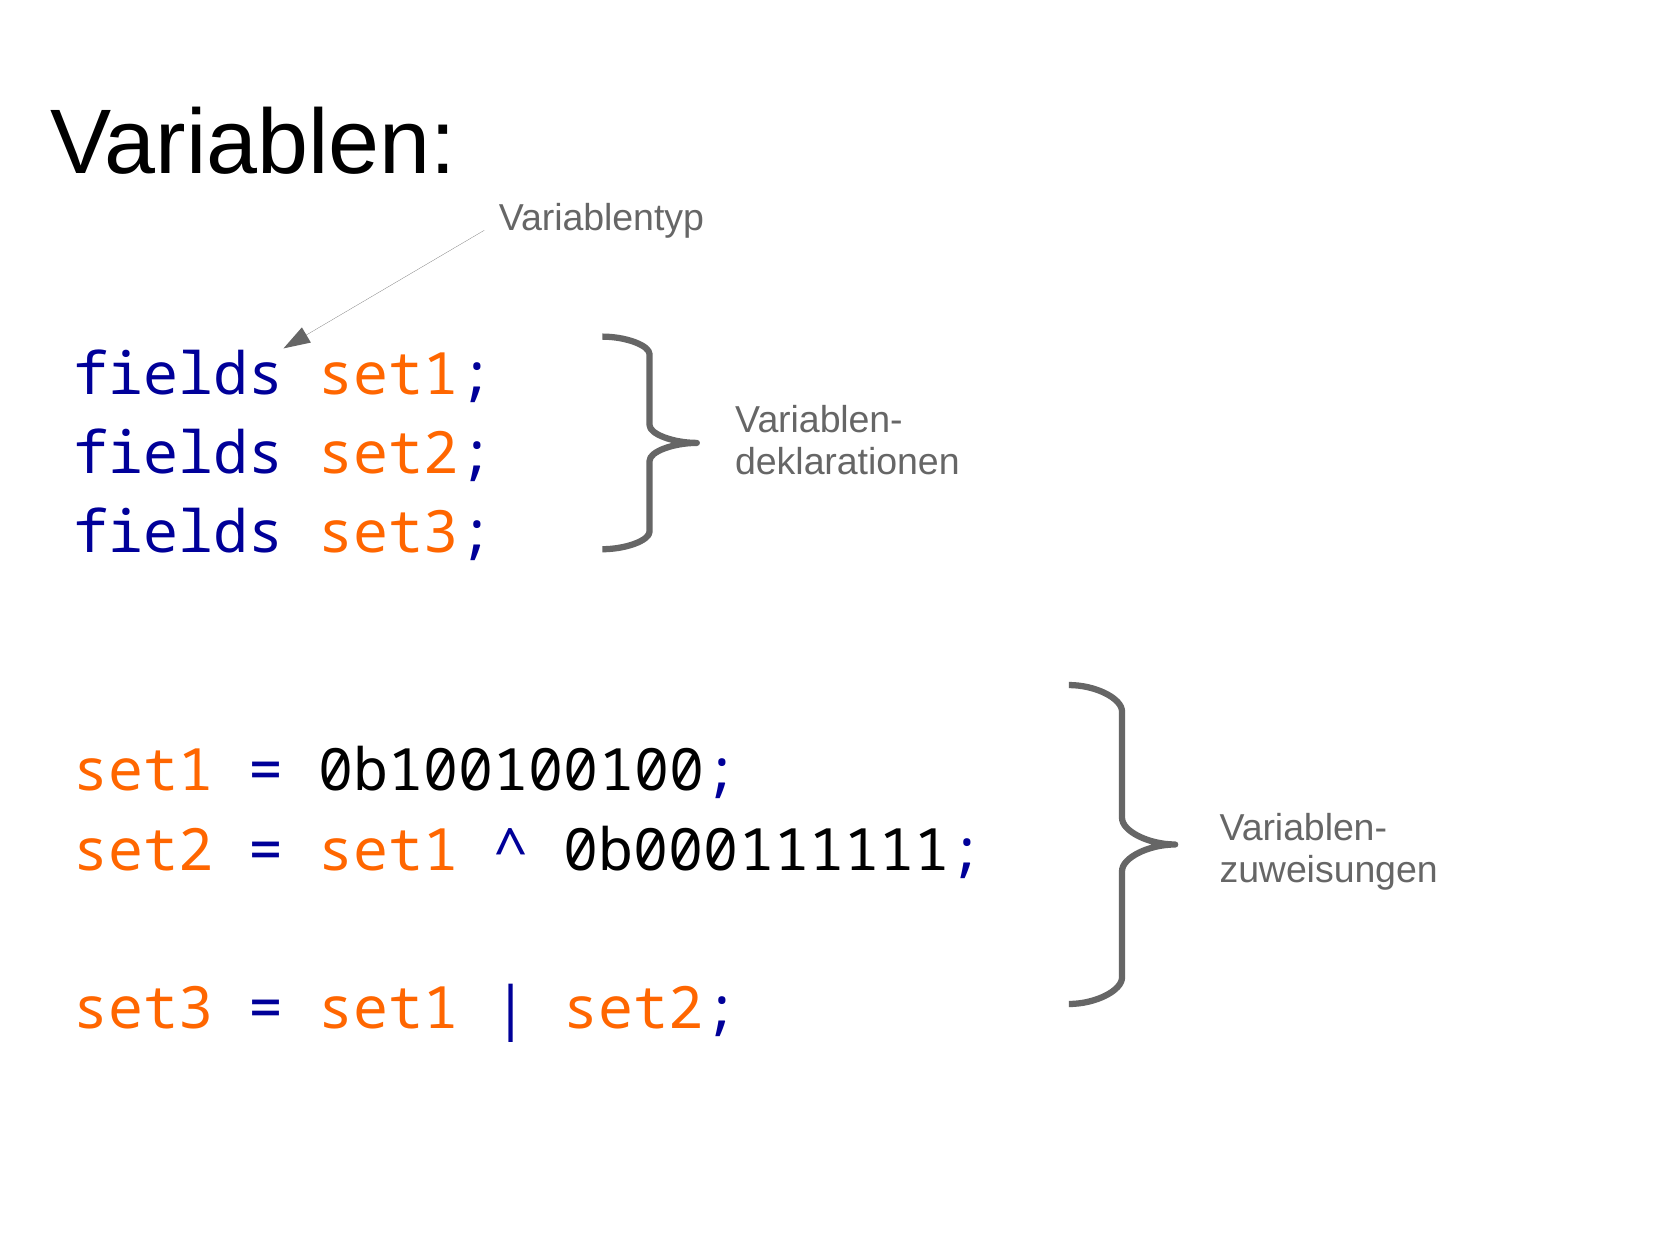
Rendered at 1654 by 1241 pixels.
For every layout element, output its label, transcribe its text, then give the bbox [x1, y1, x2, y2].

text_box Variablen- zuweisungen [1204, 798, 1452, 898]
text_box Variablen- deklarationen [720, 391, 975, 491]
text_box Variablentyp [484, 188, 719, 246]
text_box Variablen: [35, 83, 904, 201]
text_box fields set1; fields set2; fields set3; set1 = 0b100100100; set2 = set1 ^ 0b000111111; set3 = set1 | set2; [59, 324, 1117, 999]
